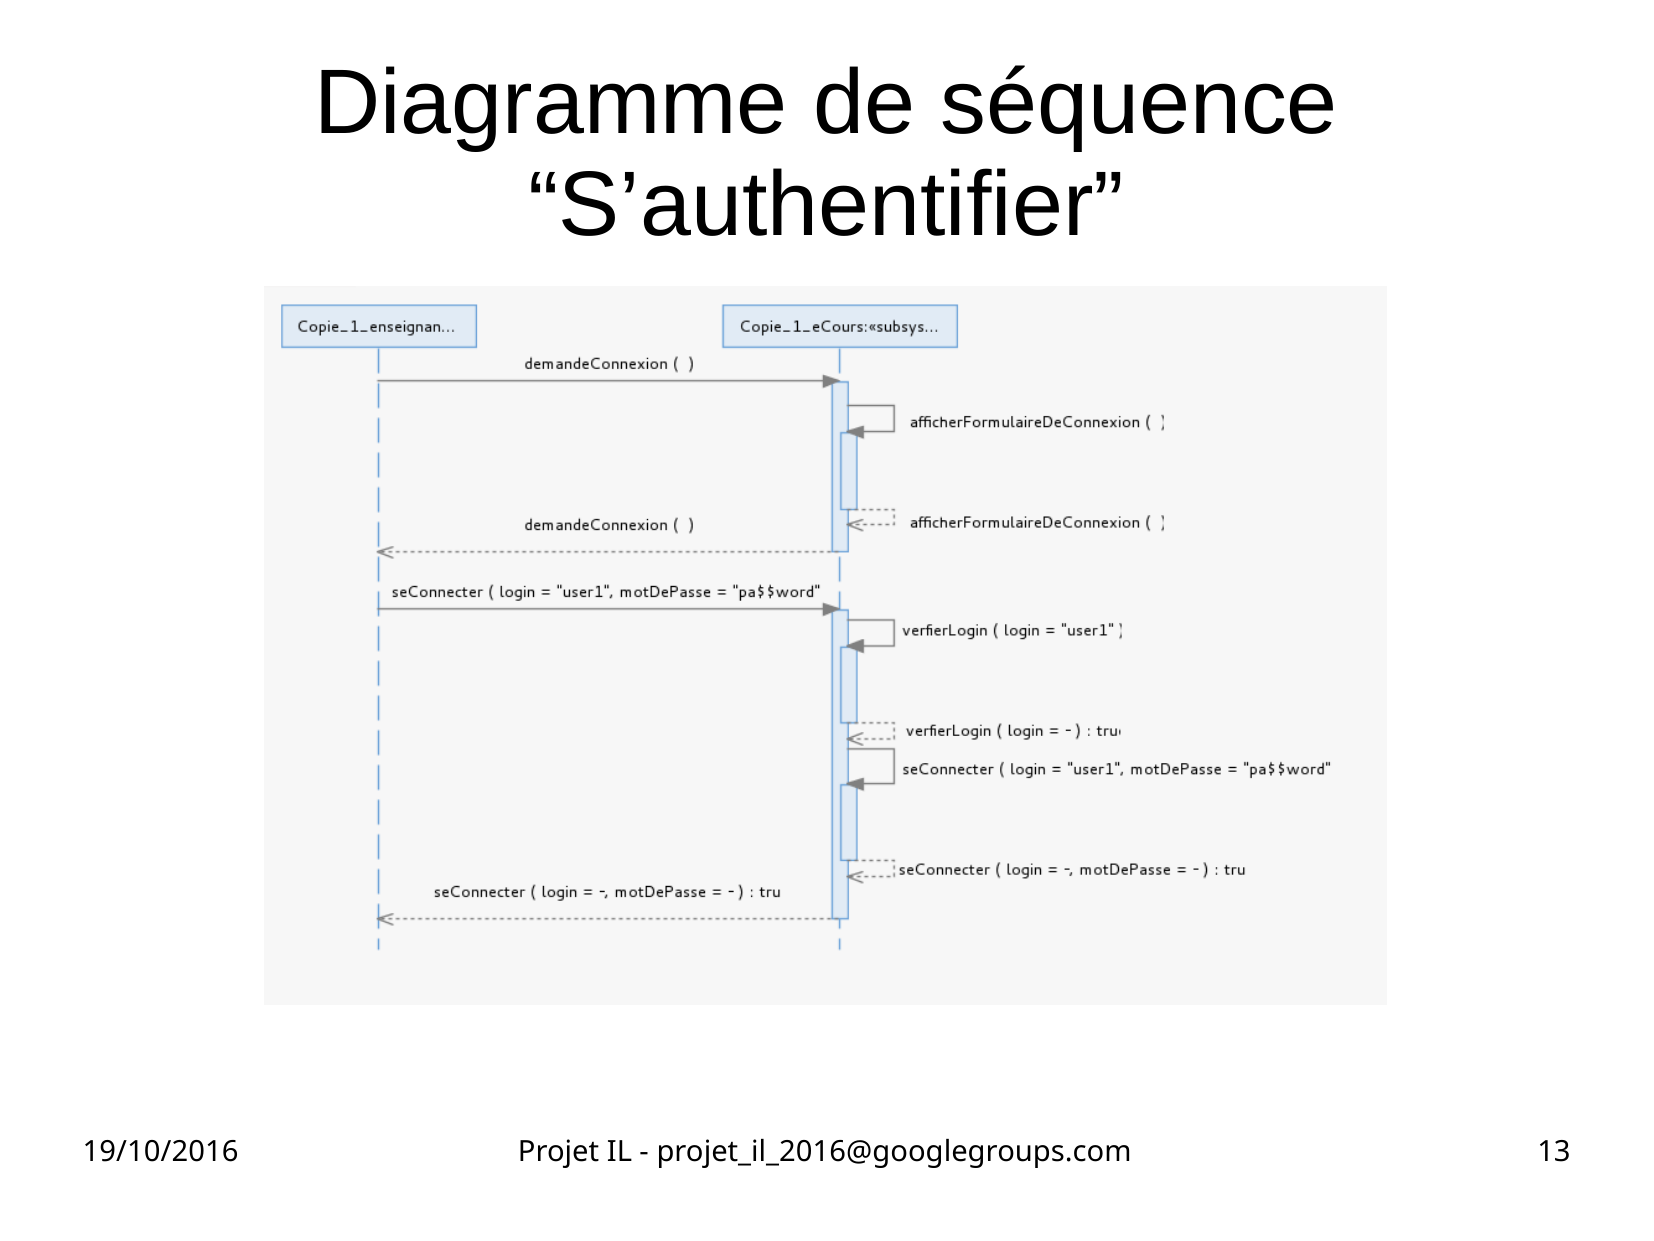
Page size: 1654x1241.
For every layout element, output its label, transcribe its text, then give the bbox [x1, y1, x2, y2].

picture [264, 286, 1387, 1006]
title Diagramme de séquence “S’authentifier” [82, 49, 1571, 257]
